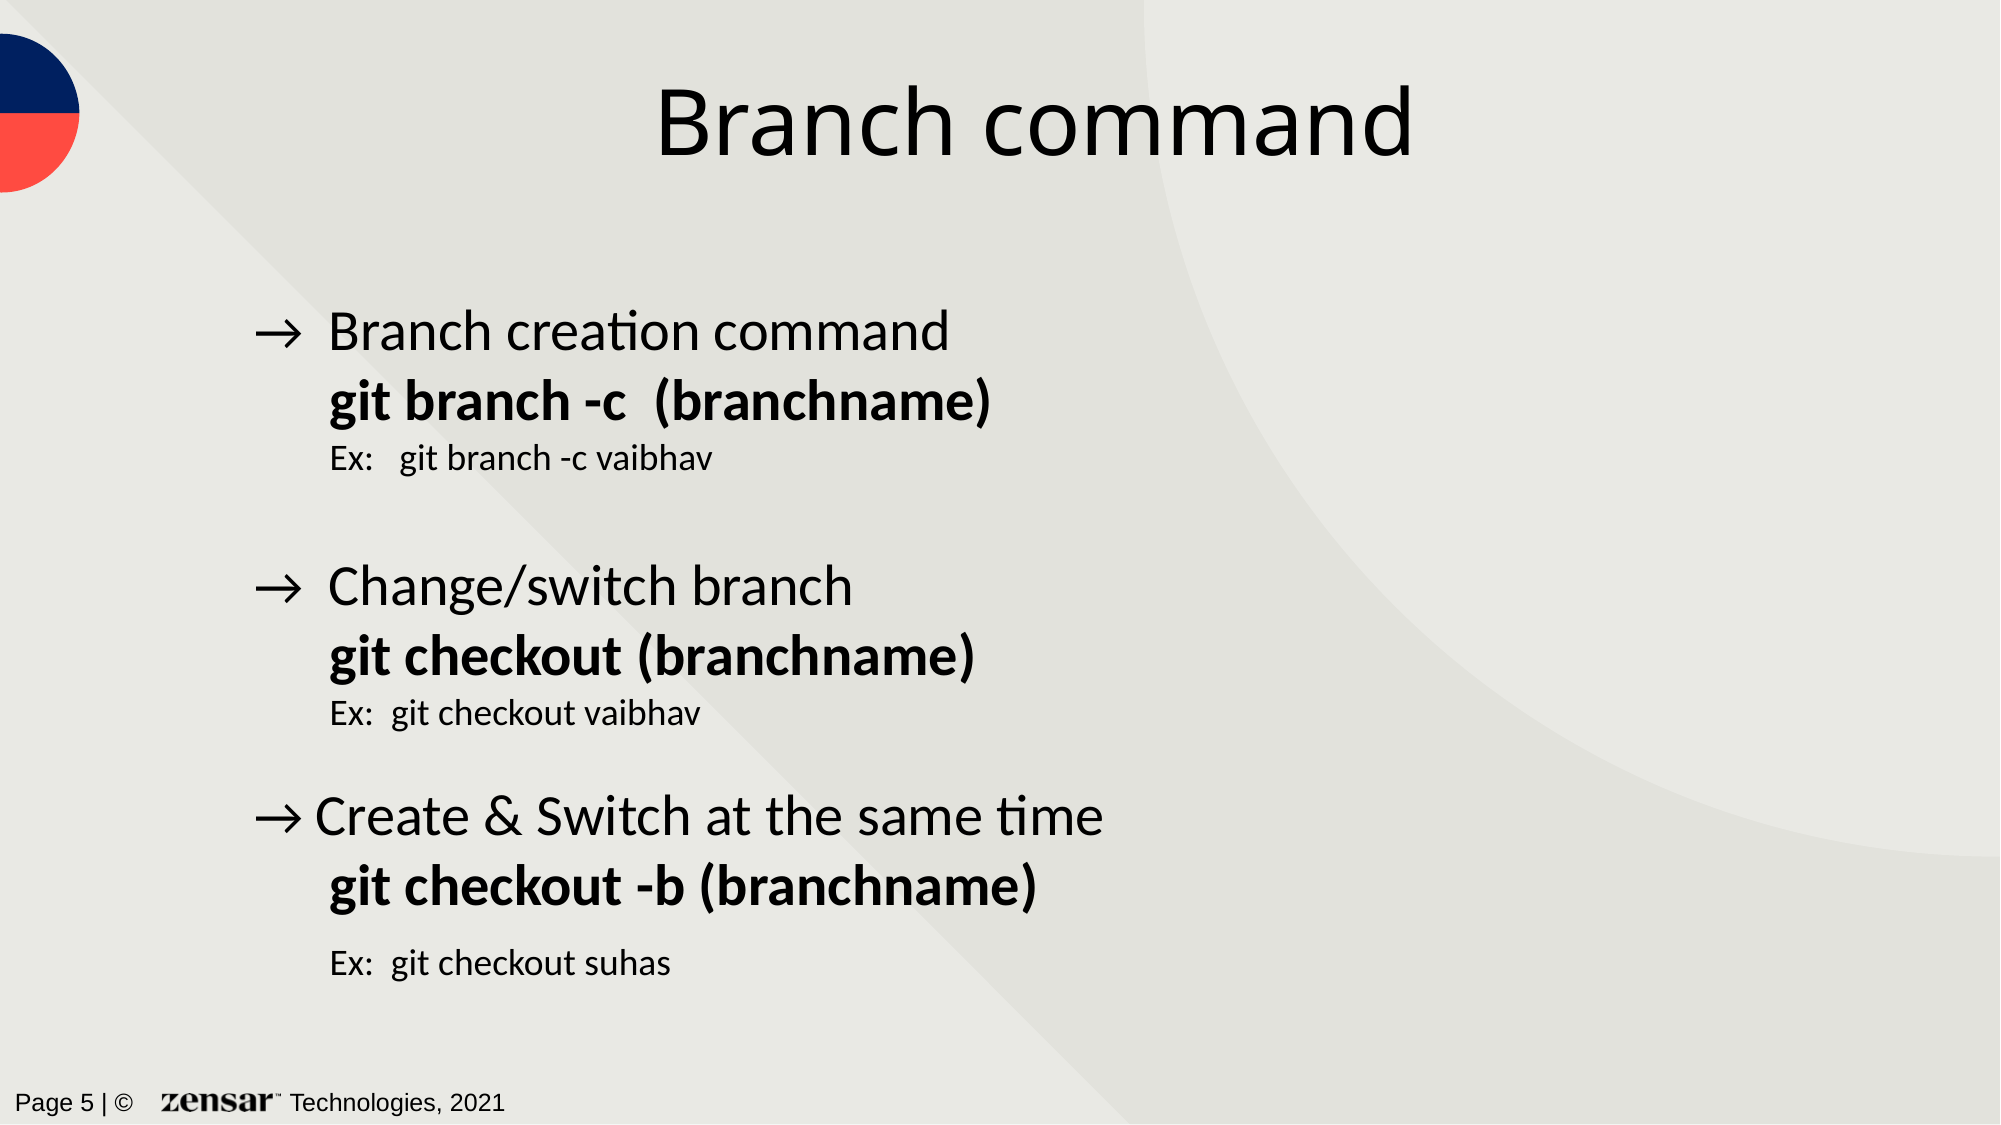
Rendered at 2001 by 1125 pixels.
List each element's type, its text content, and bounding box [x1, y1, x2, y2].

picture [161, 1093, 239, 1112]
text_box [0, 33, 80, 193]
title Branch command [99, 69, 1972, 166]
text_box → Branch creation command git branch -c (branchname) Ex: git branch -c vaibhav → Change/switch branch git checkout (branchname) Ex: git checkout vaibhav → Create & Switch at the same time git checkout -b (branchname) Ex: git checkout suhas [239, 285, 1643, 1125]
